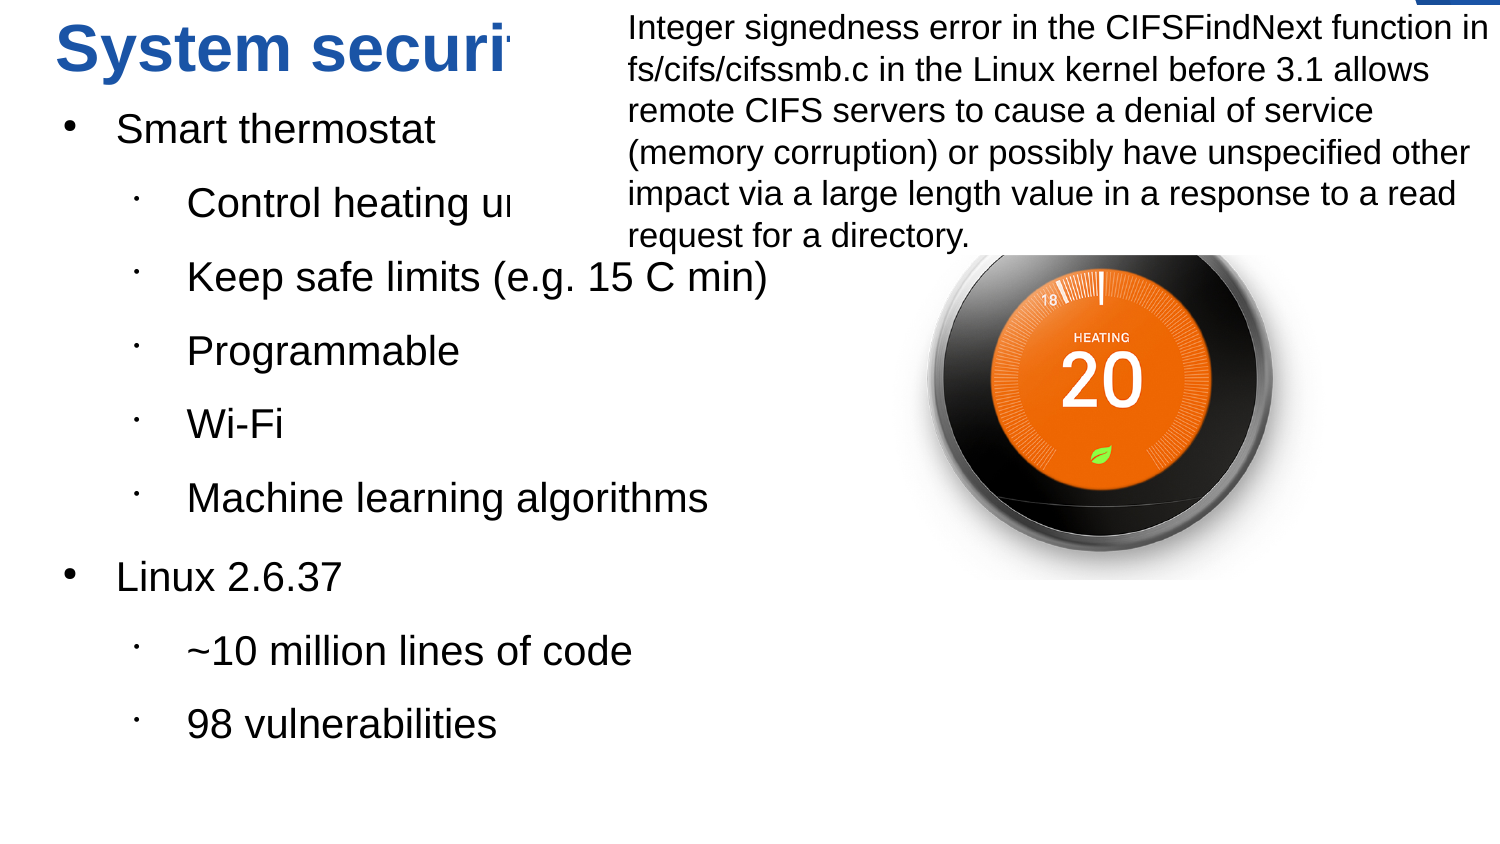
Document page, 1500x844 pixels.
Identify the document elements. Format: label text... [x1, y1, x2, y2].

text_box Integer signedness error in the CIFSFindNext function in fs/cifs/cifssmb.c in the Linux kernel before 3.1 allows remote CIFS servers to cause a denial of service (memory corruption) or possibly have unspecified other impact via a large length value in a response to a read request for a directory. [510, 5, 1500, 256]
list Smart thermostat Control heating unit Keep safe limits (e.g. 15 C min) Programmable Wi-Fi Machine learning algorithms Linux 2.6.37 ~10 million lines of code 98 vulnerabilities [30, 87, 1486, 526]
title System security [40, 32, 510, 87]
picture [714, 526, 1486, 580]
